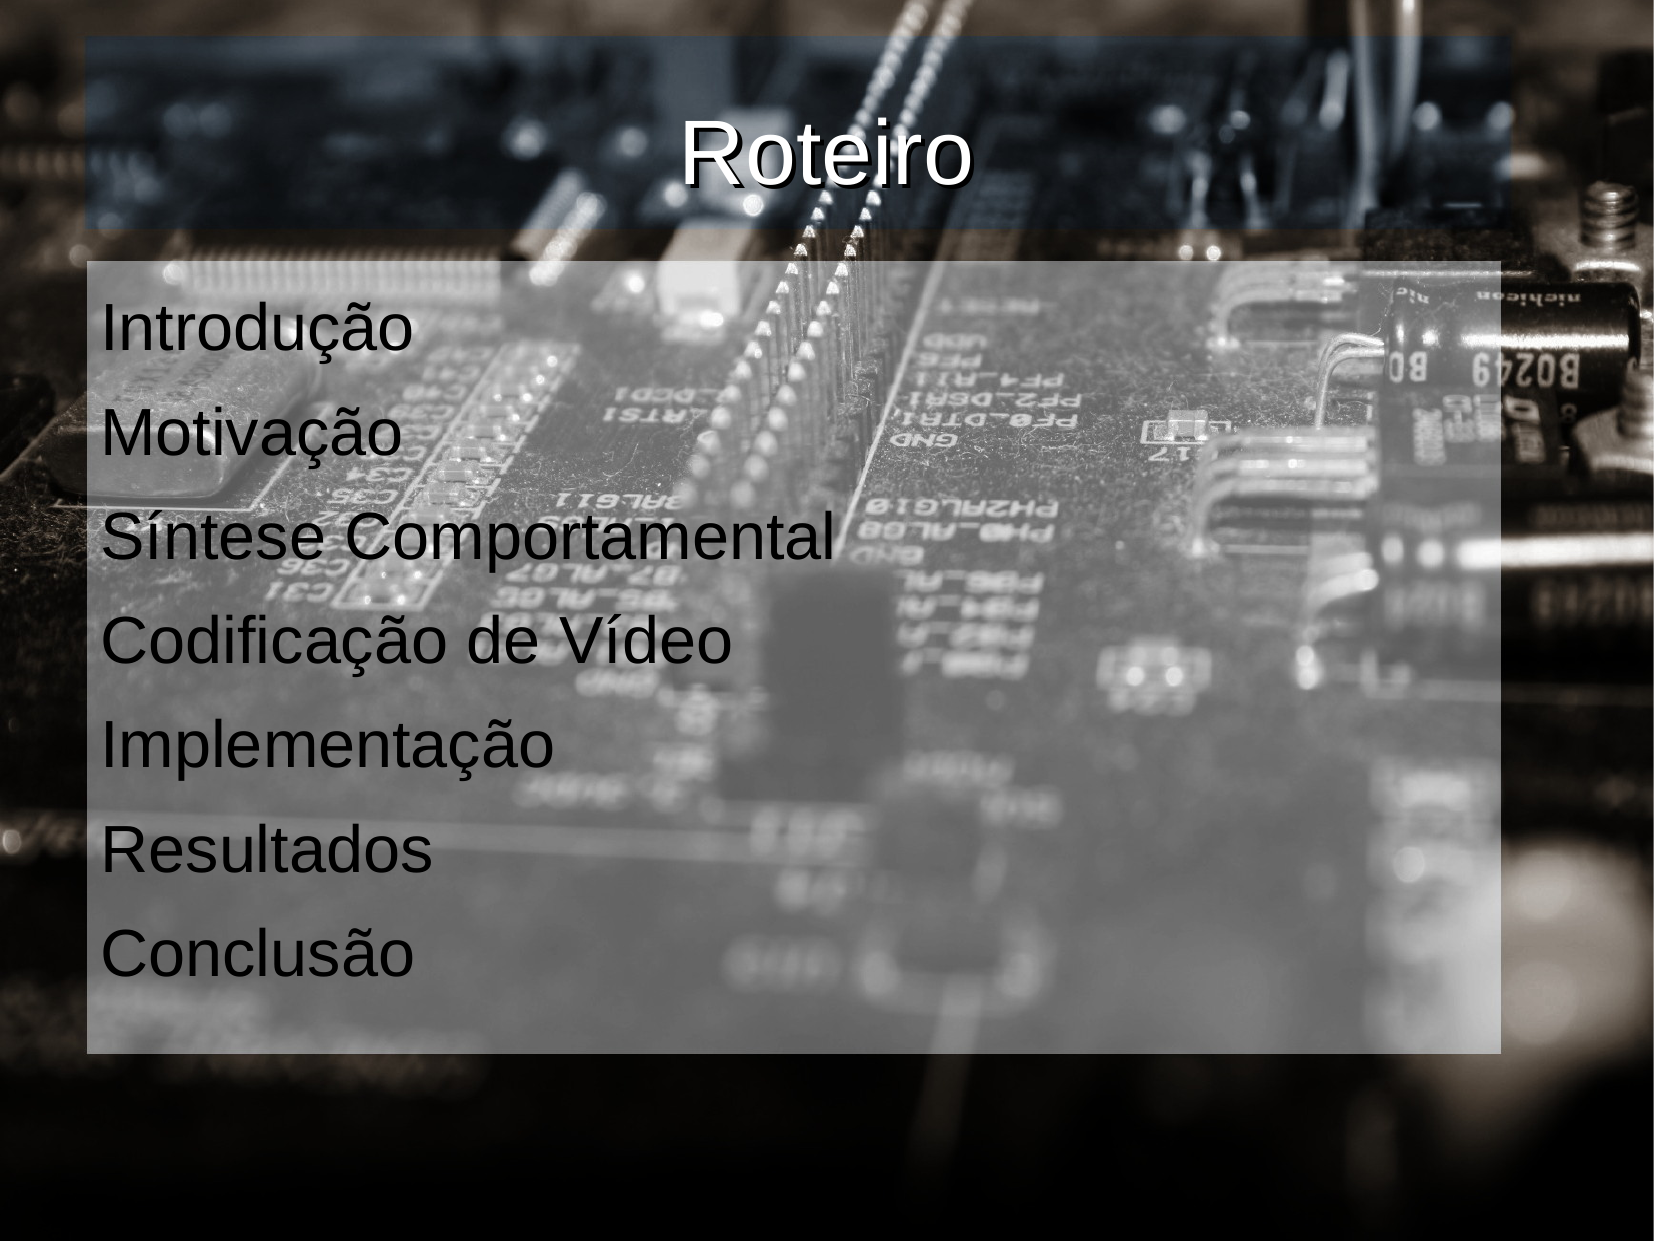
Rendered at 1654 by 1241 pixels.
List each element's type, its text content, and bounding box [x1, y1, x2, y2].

list Introdução Motivação Síntese Comportamental Codificação de Vídeo Implementação Resultados Conclusão [82, 290, 1571, 1109]
picture [0, 0, 1654, 1241]
title Roteiro [82, 49, 1571, 257]
